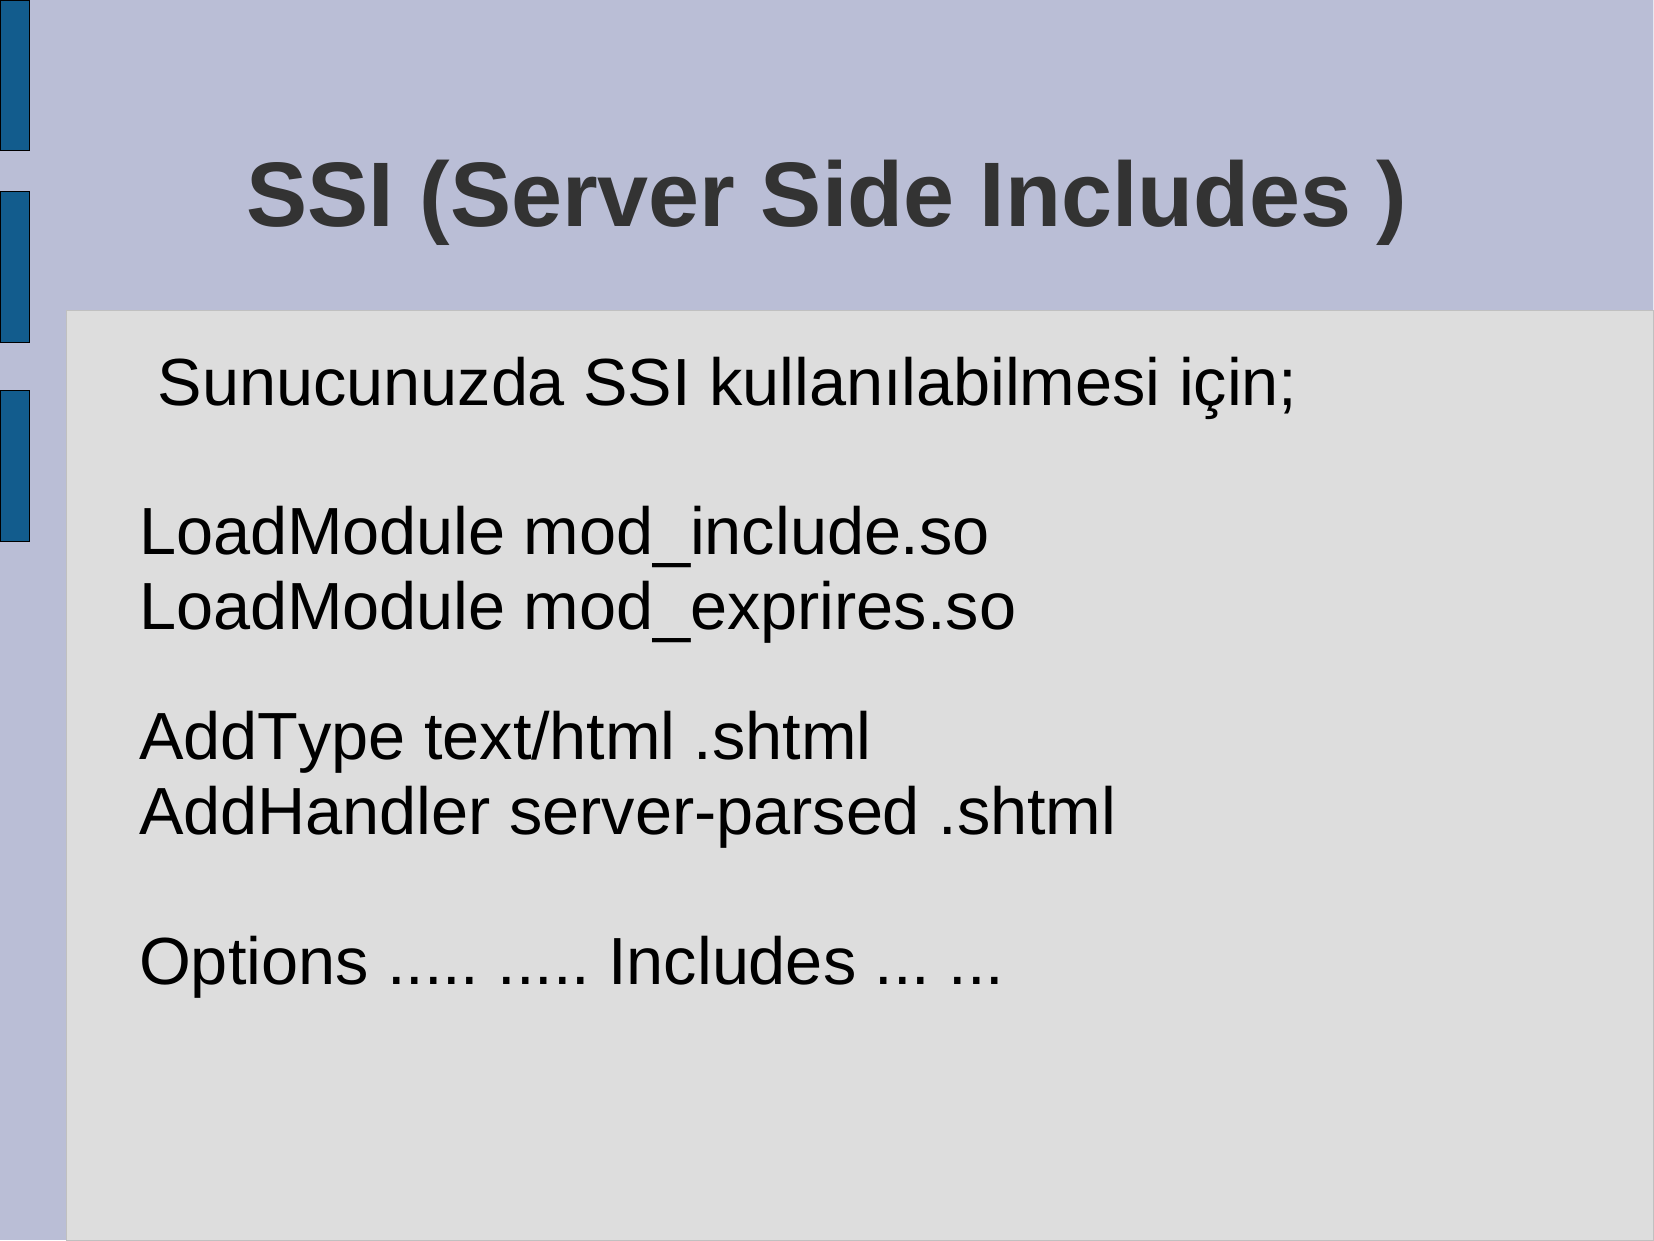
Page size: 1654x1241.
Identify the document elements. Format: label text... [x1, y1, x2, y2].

title SSI (Server Side Includes ) [121, 91, 1534, 299]
list Sunucunuzda SSI kullanılabilmesi için; LoadModule mod_include.so LoadModule mod_exprires.so AddType text/html .shtml AddHandler server-parsed .shtml Options ..... ..... Includes ... ... [121, 344, 1534, 1127]
